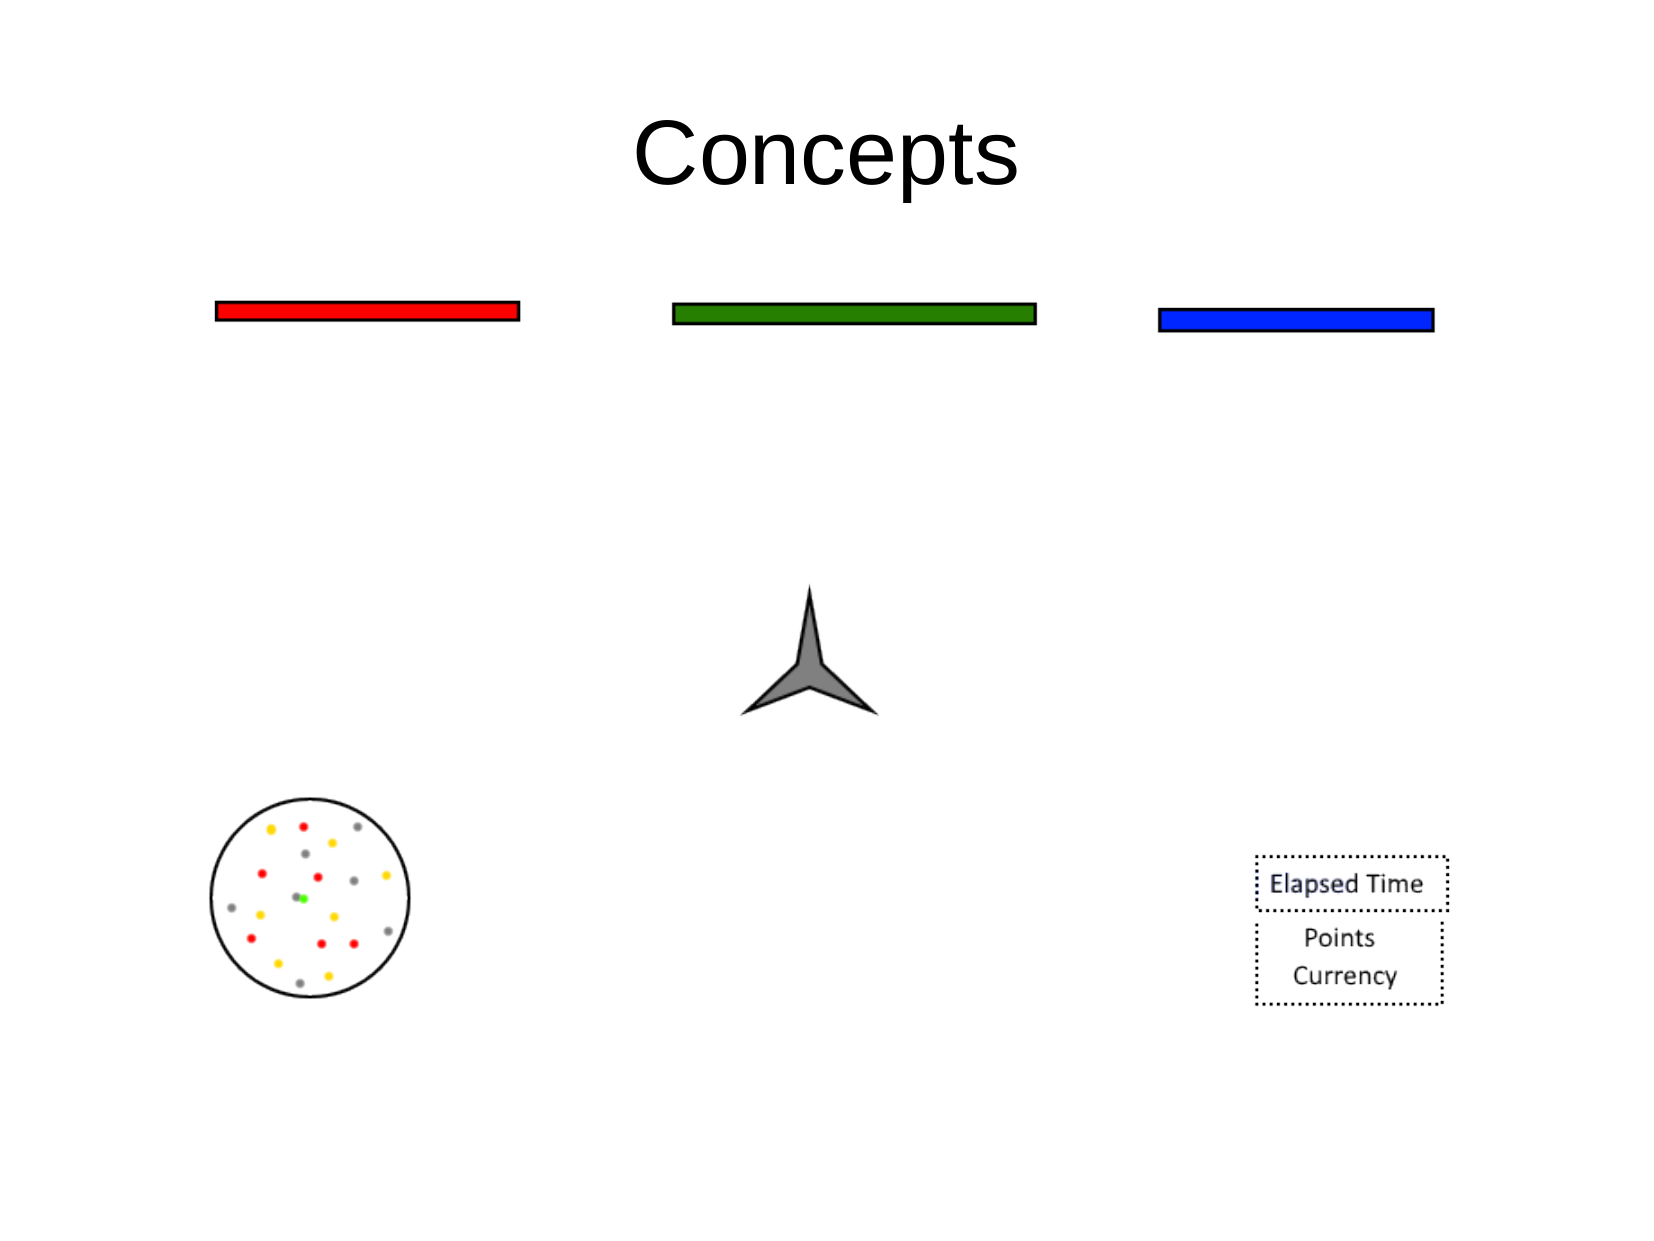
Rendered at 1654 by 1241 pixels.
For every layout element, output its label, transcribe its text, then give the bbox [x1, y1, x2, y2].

picture [197, 290, 1457, 1010]
title Concepts [82, 49, 1571, 257]
